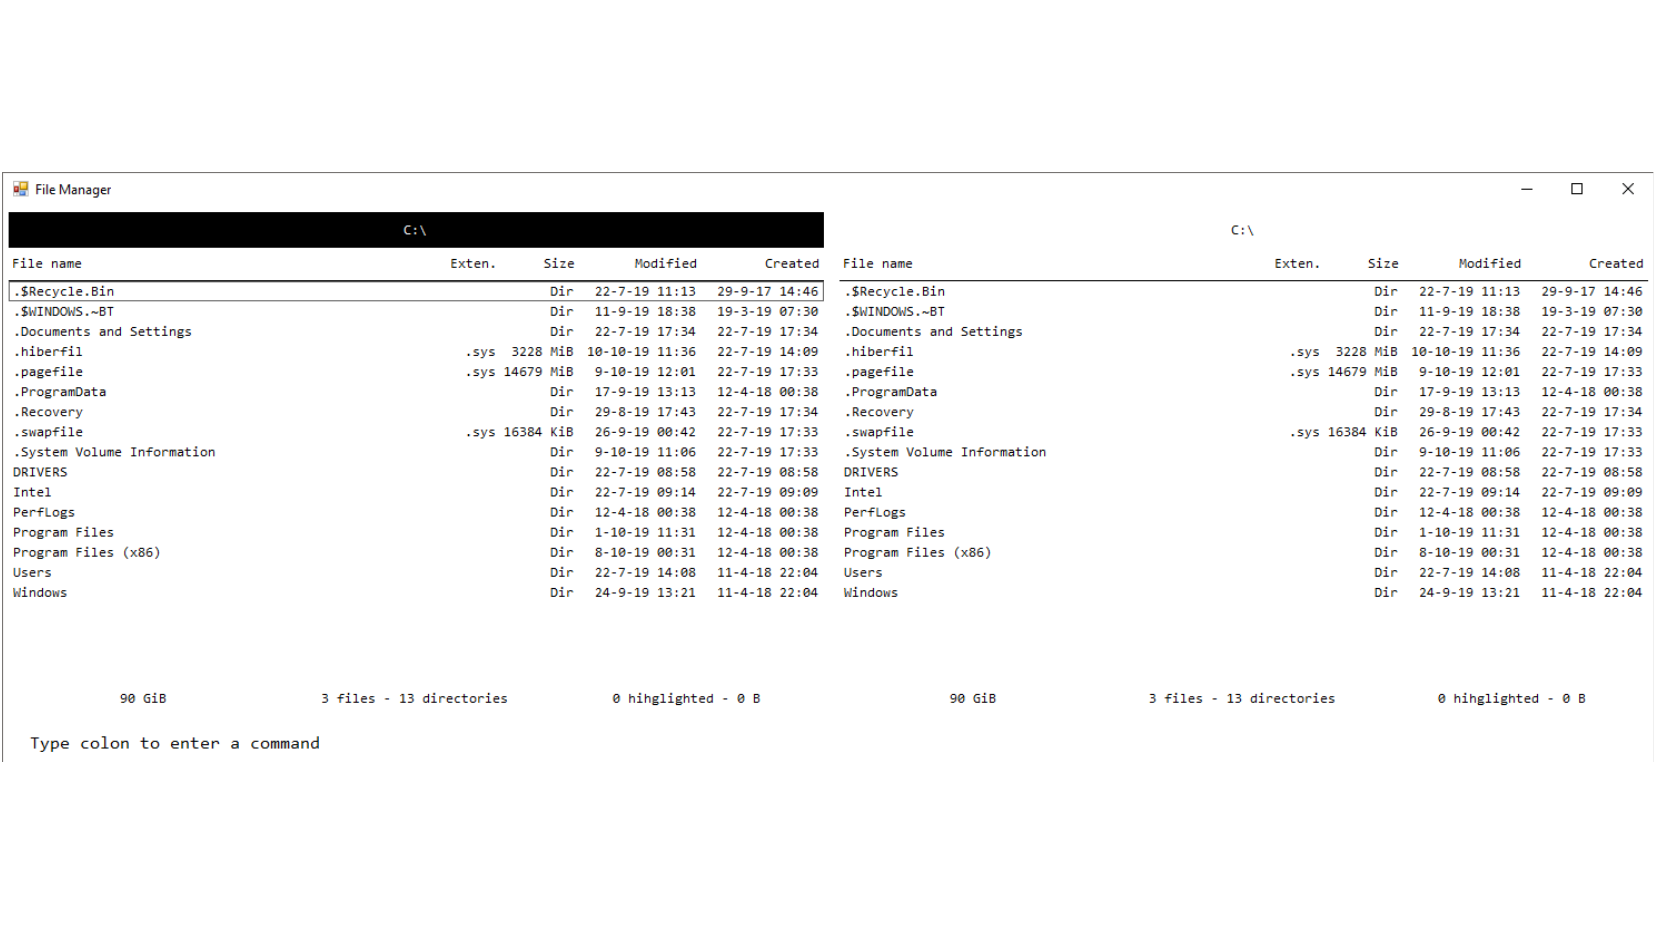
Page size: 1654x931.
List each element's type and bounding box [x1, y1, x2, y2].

picture [2, 172, 1654, 762]
